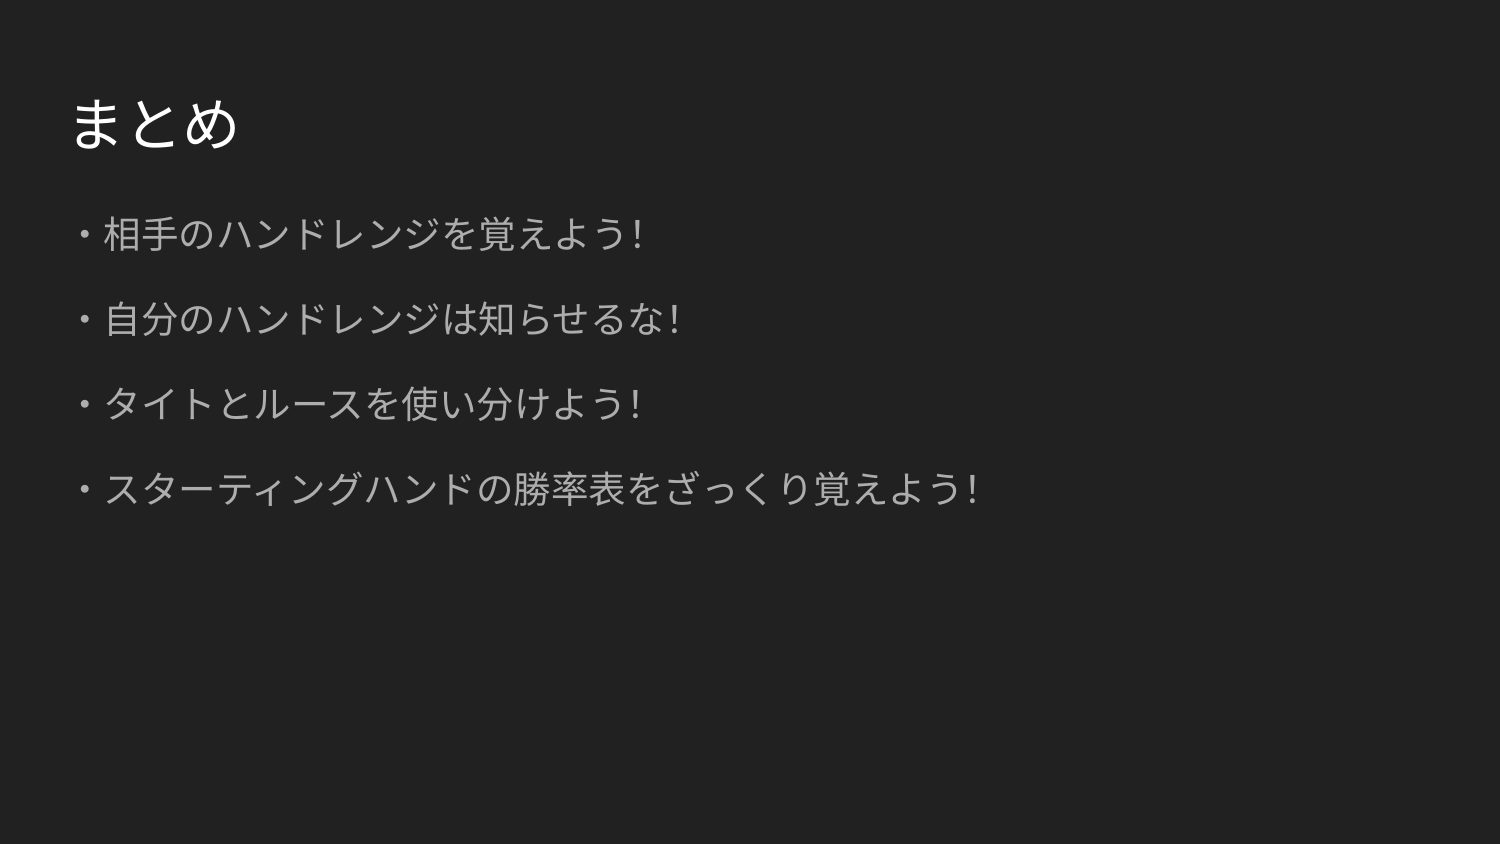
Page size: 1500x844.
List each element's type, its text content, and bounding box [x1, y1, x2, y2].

list ・相手のハンドレンジを覚えよう！ ・自分のハンドレンジは知らせるな！ ・タイトとルースを使い分けよう！ ・スターティングハンドの勝率表をざっくり覚えよう！ [51, 189, 1449, 750]
title まとめ [51, 72, 1449, 167]
